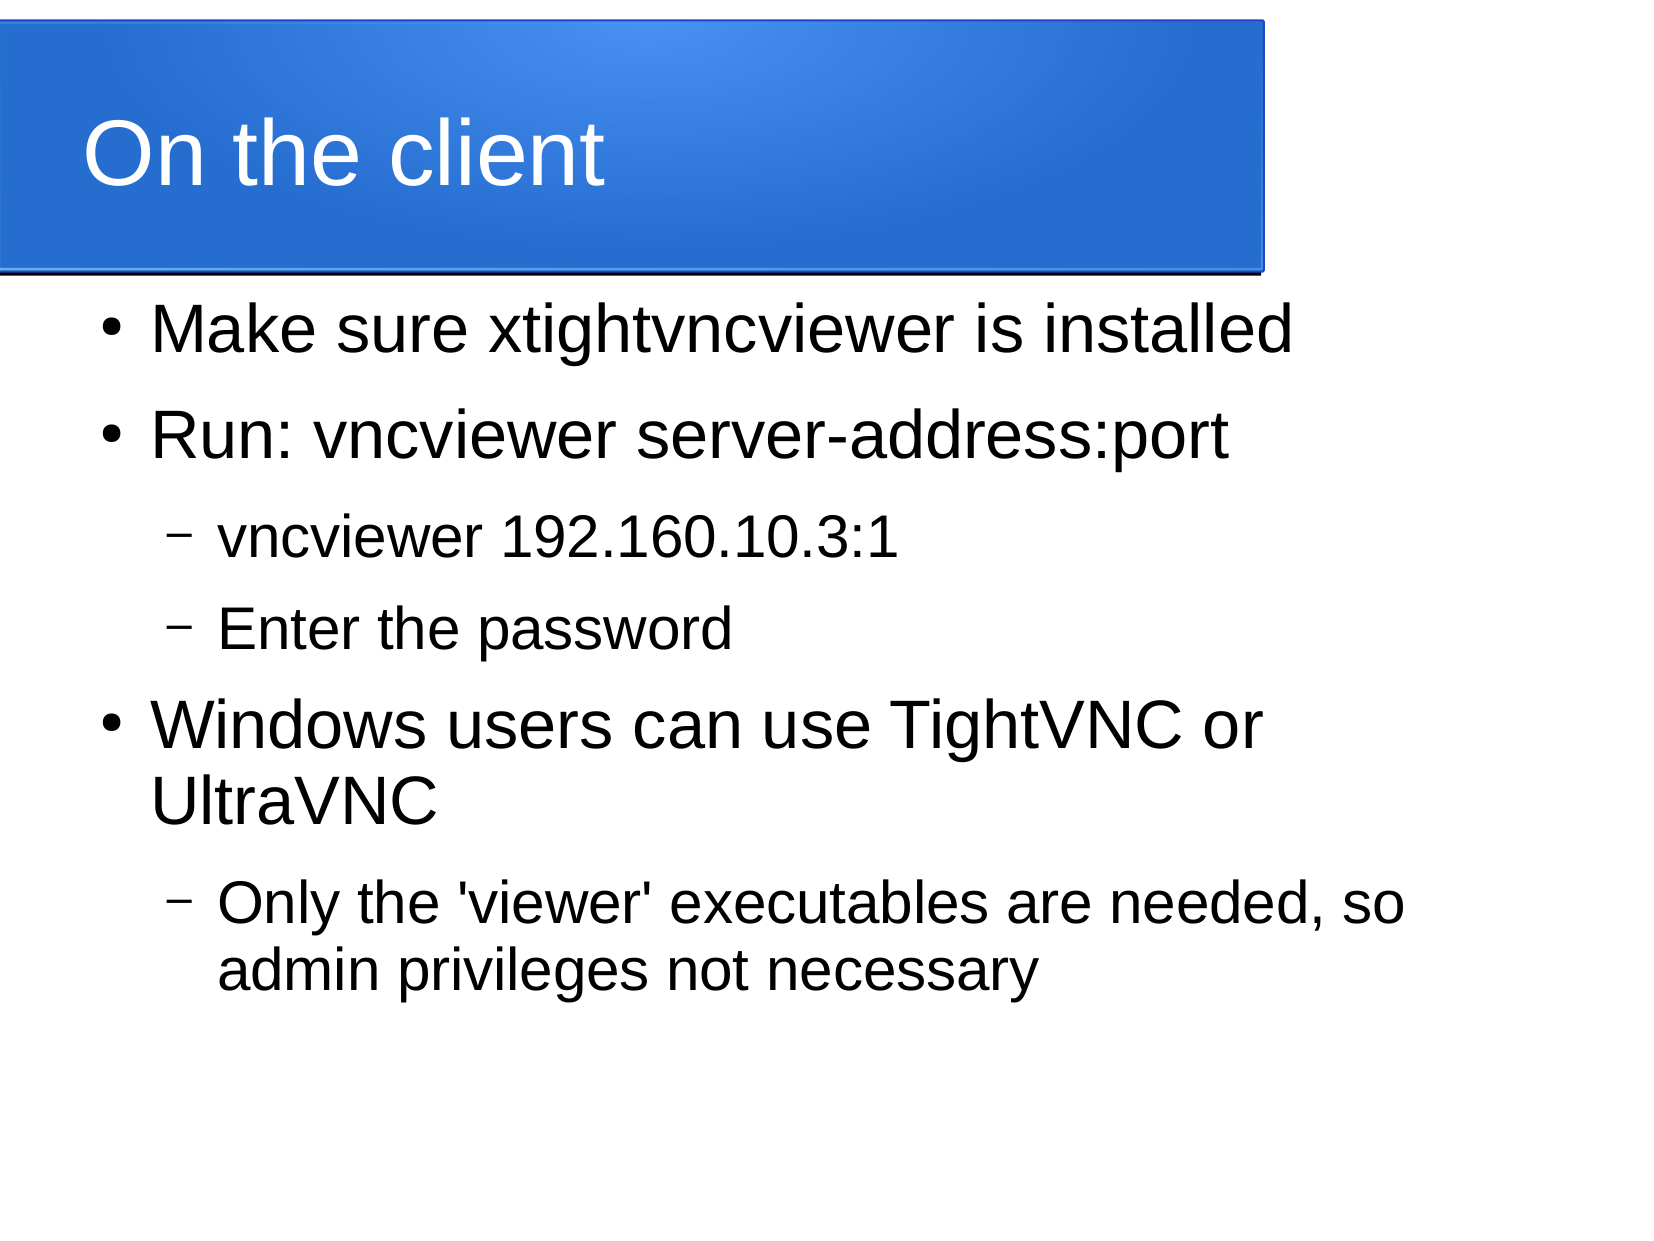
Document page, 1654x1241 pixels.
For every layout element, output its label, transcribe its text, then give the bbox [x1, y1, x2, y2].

title On the client [82, 49, 1250, 257]
list Make sure xtightvncviewer is installed Run: vncviewer server-address:port vncviewer 192.160.10.3:1 Enter the password Windows users can use TightVNC or UltraVNC Only the 'viewer' executables are needed, so admin privileges not necessary [82, 290, 1538, 1010]
